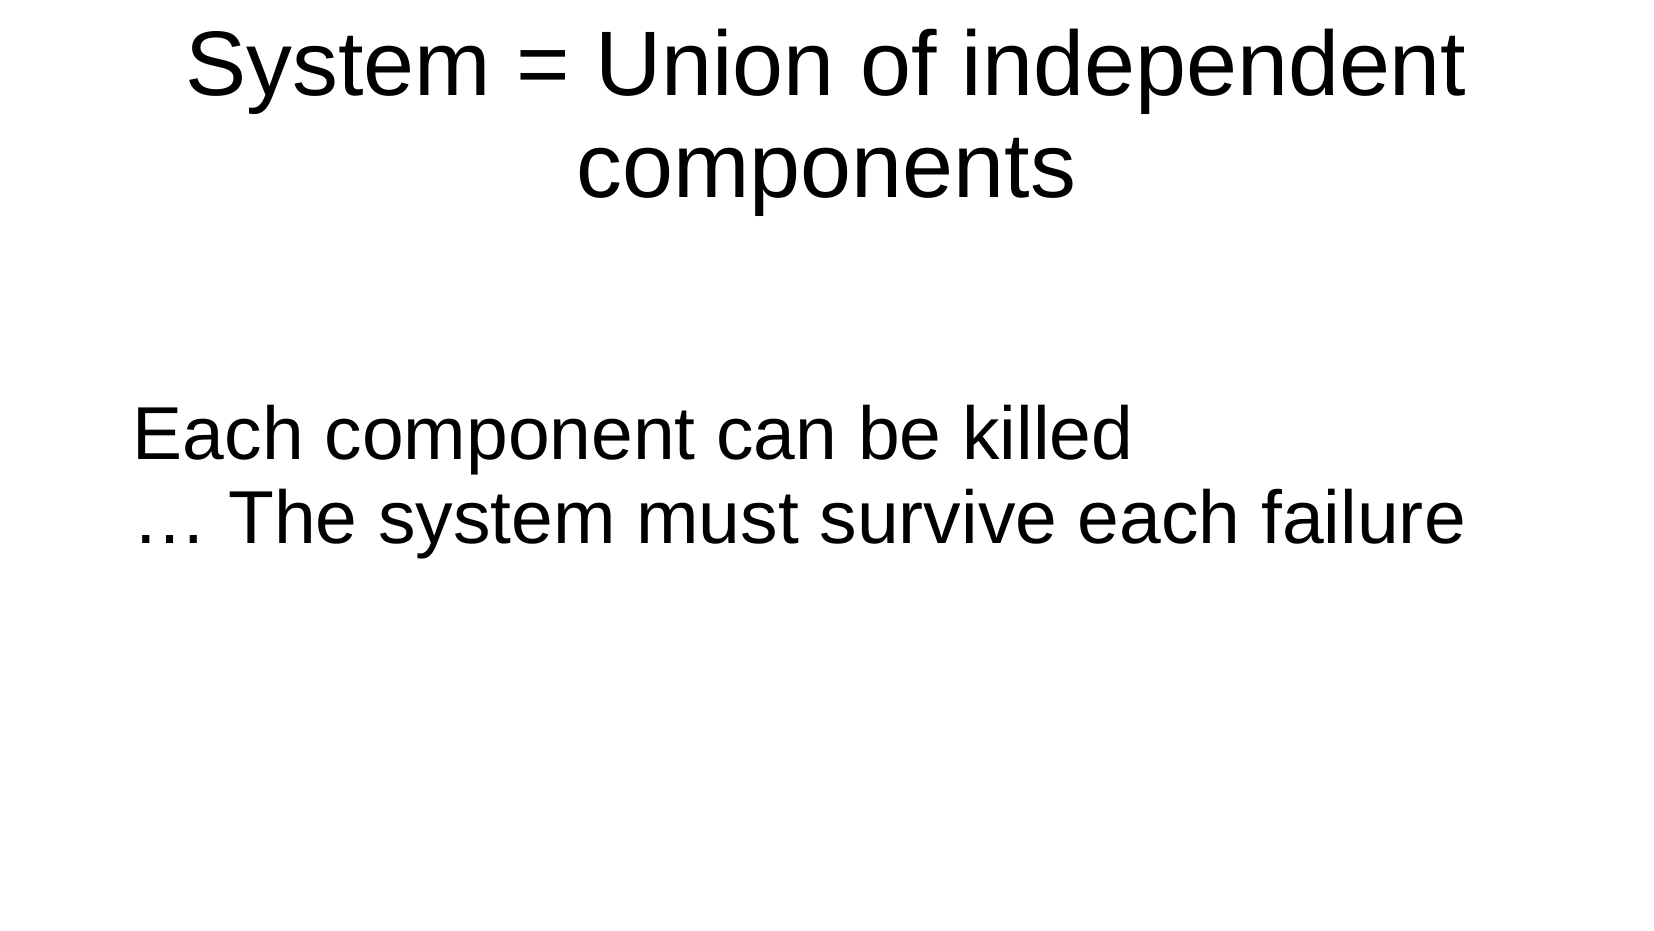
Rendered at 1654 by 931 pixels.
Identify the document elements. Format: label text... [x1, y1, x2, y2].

title System = Union of independent components [82, 12, 1571, 218]
text_box Each component can be killed … The system must survive each failure [118, 383, 1482, 567]
